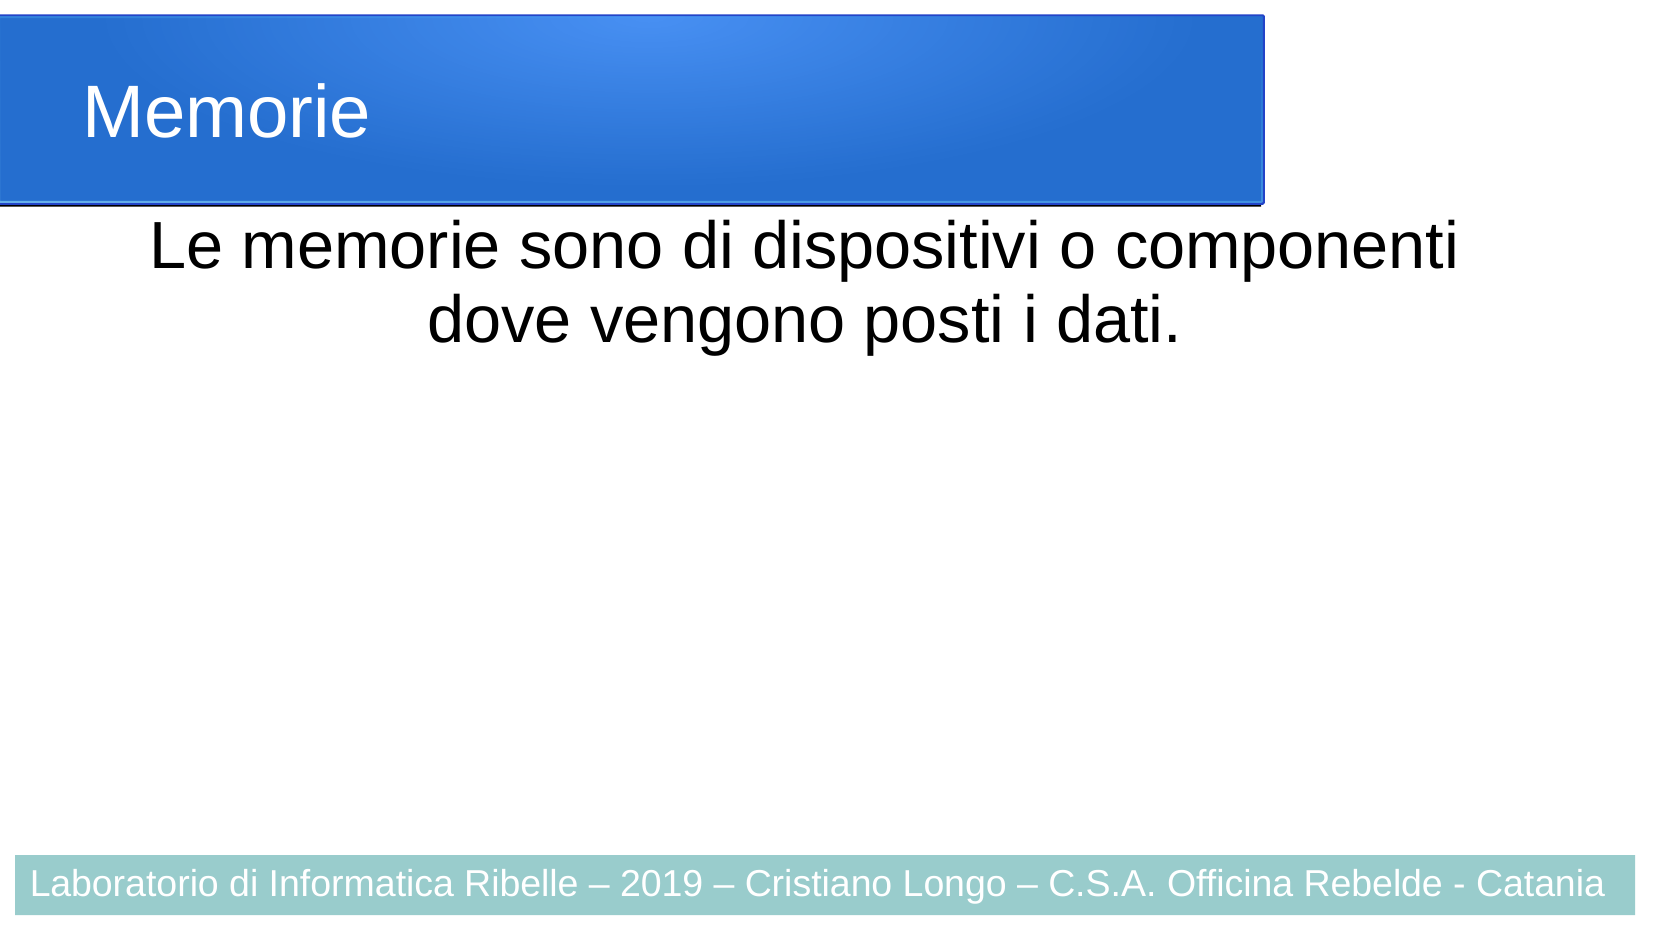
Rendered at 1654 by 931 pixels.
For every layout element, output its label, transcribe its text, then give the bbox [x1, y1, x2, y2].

title Memorie [82, 35, 1235, 189]
text_box Le memorie sono di dispositivi o componenti dove vengono posti i dati. [81, 207, 1529, 358]
text_box Laboratorio di Informatica Ribelle – 2019 – Cristiano Longo – C.S.A. Officina Rebelde - Catania [15, 855, 1636, 916]
